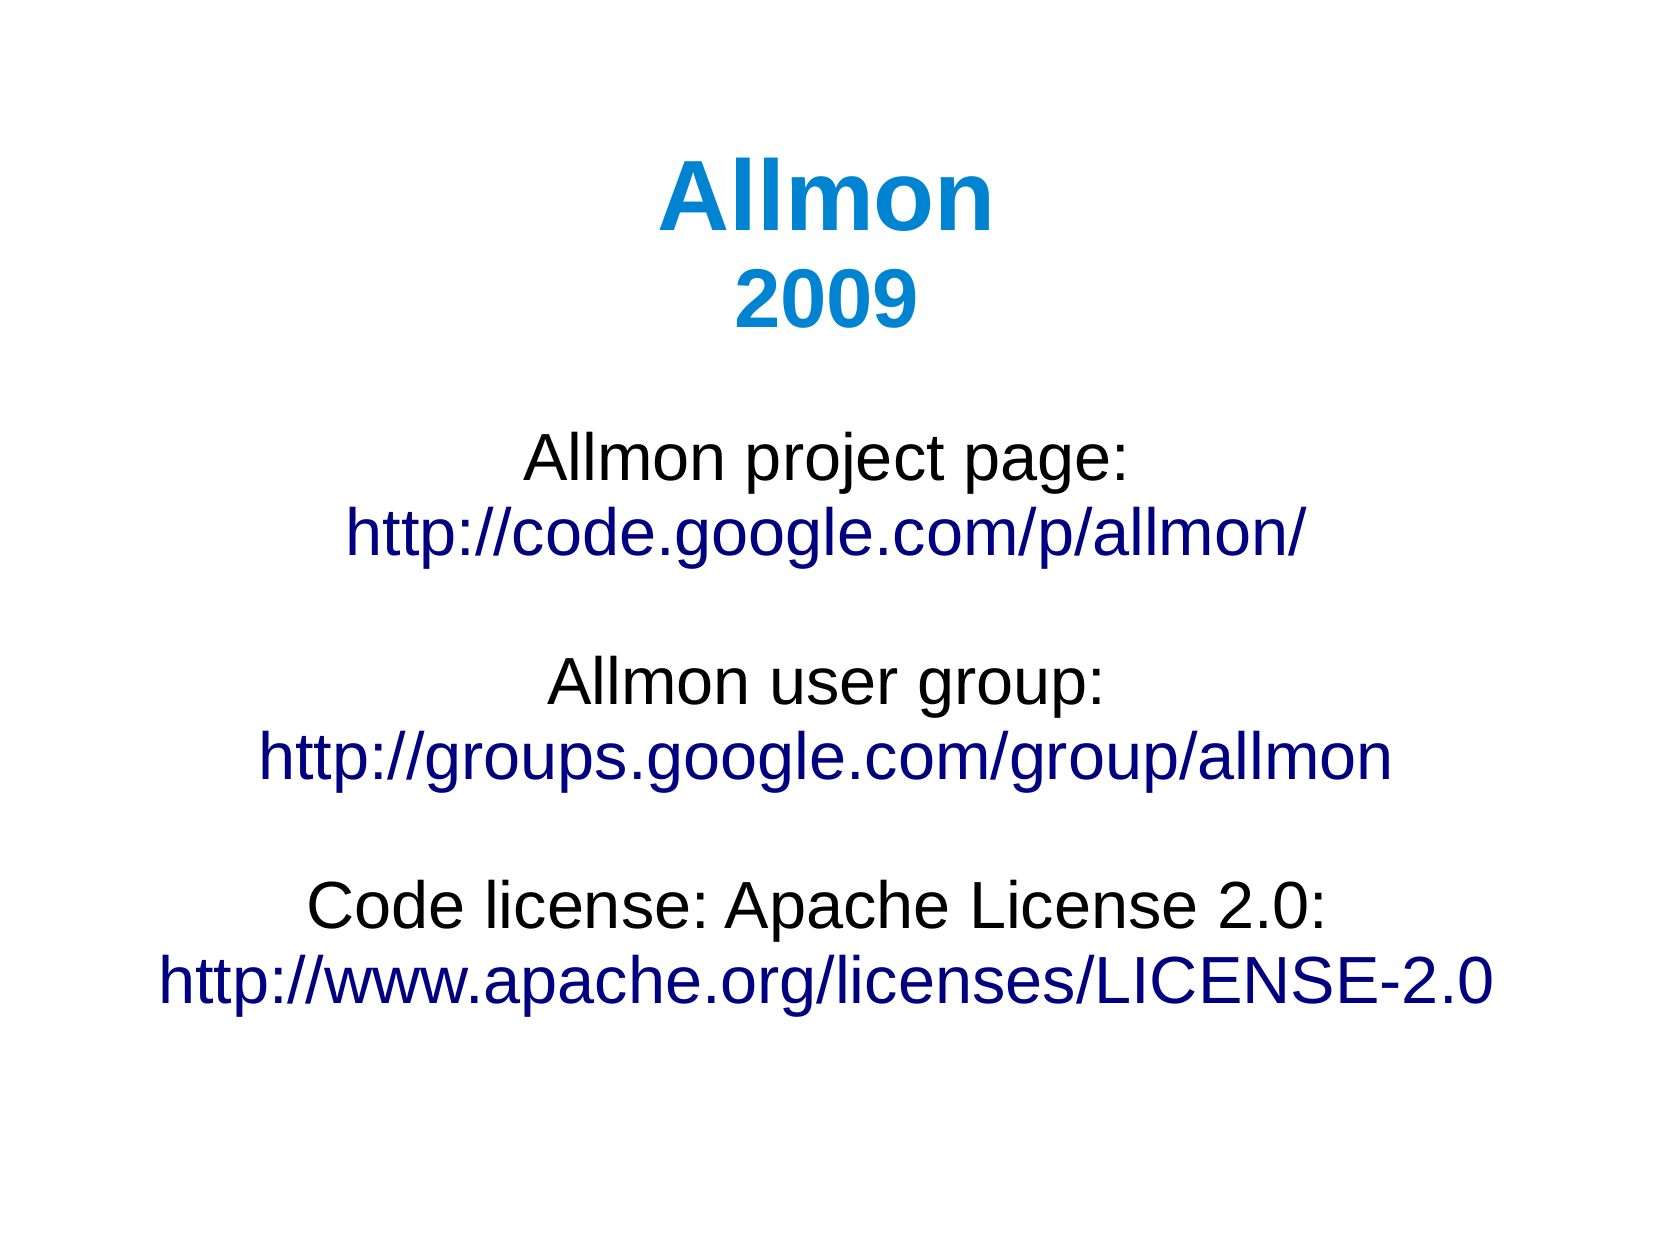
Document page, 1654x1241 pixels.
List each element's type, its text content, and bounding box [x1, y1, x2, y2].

subtitle Allmon 2009 Allmon project page: http://code.google.com/p/allmon/ Allmon user group: http://groups.google.com/group/allmon Code license: Apache License 2.0: http://www.apache.org/licenses/LICENSE-2.0 [82, 49, 1571, 1109]
